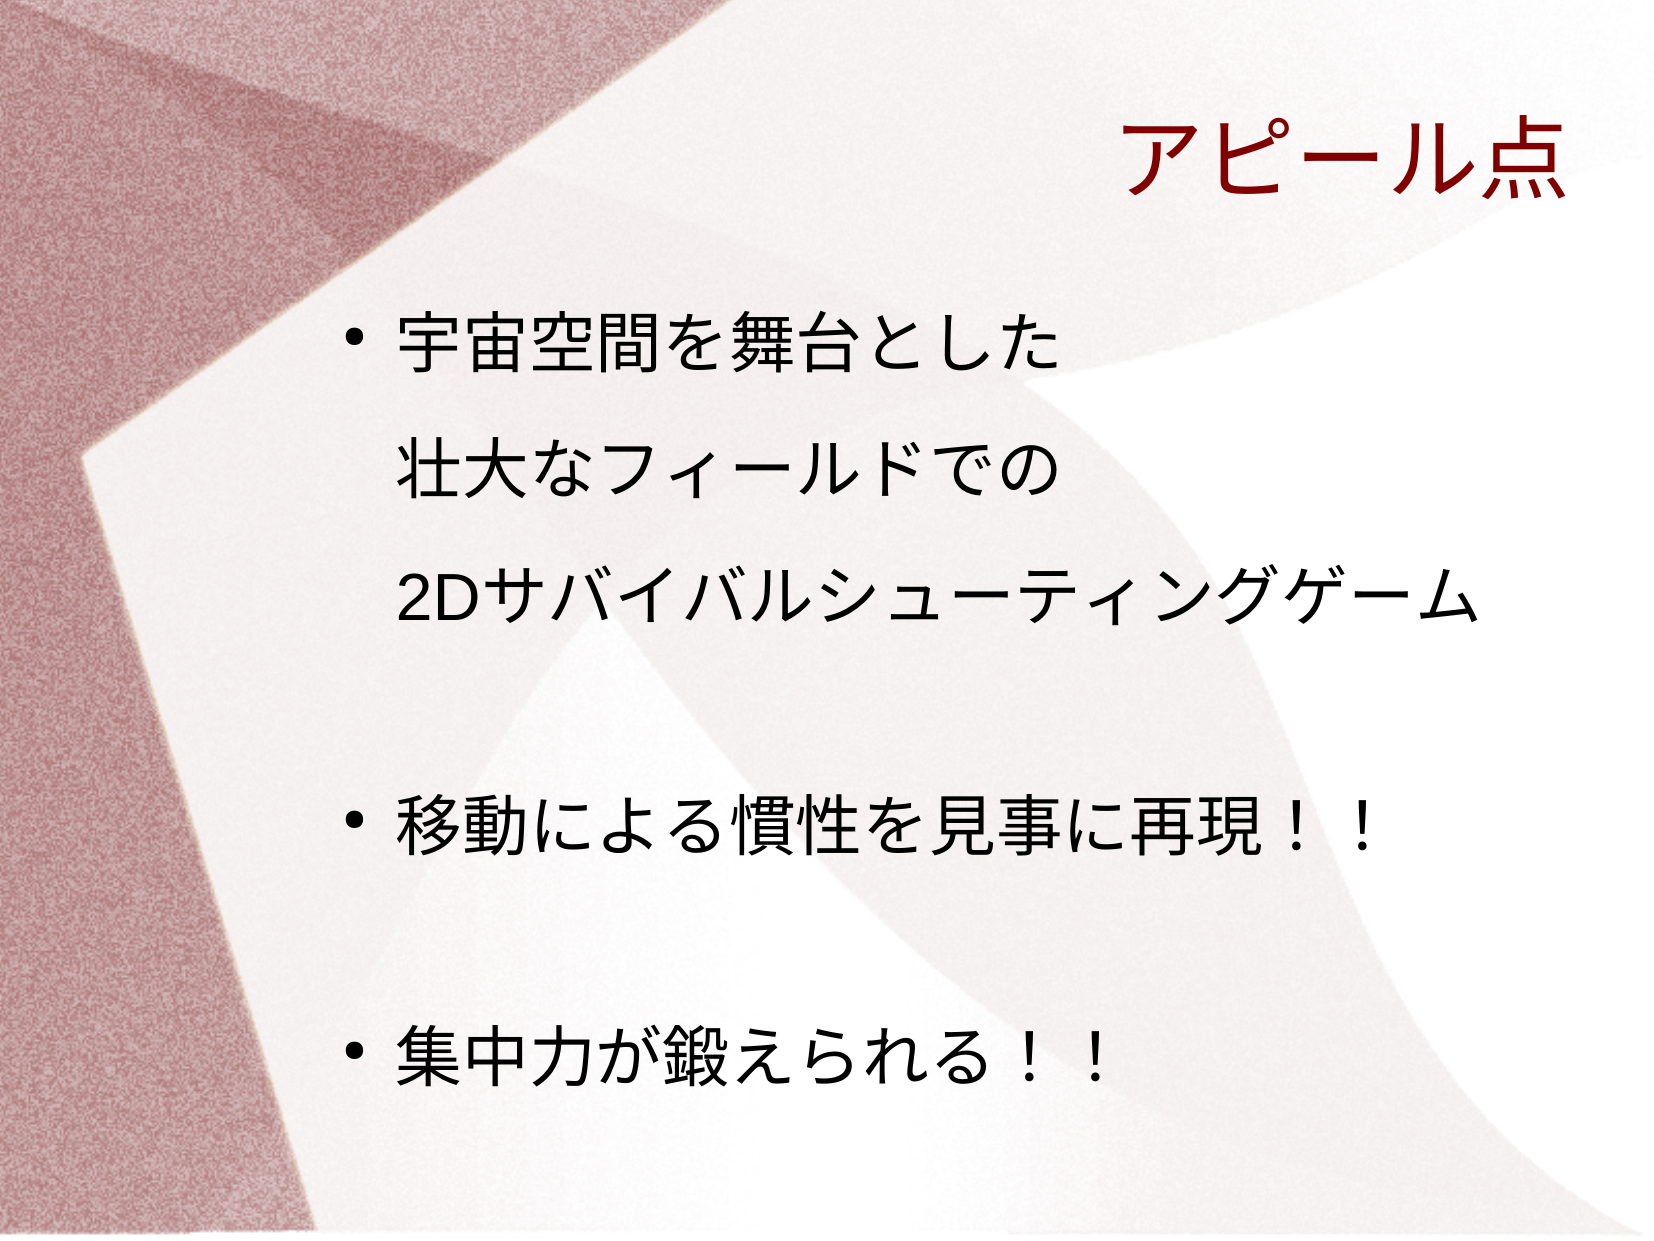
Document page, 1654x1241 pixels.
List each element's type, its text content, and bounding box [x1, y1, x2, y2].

title アピール点 [82, 49, 1571, 257]
picture [0, 0, 1654, 1241]
list 宇宙空間を舞台とした 壮大なフィールドでの 2Dサバイバルシューティングゲーム 移動による慣性を見事に再現！！ 集中力が鍛えられる！！ [324, 290, 1601, 1010]
